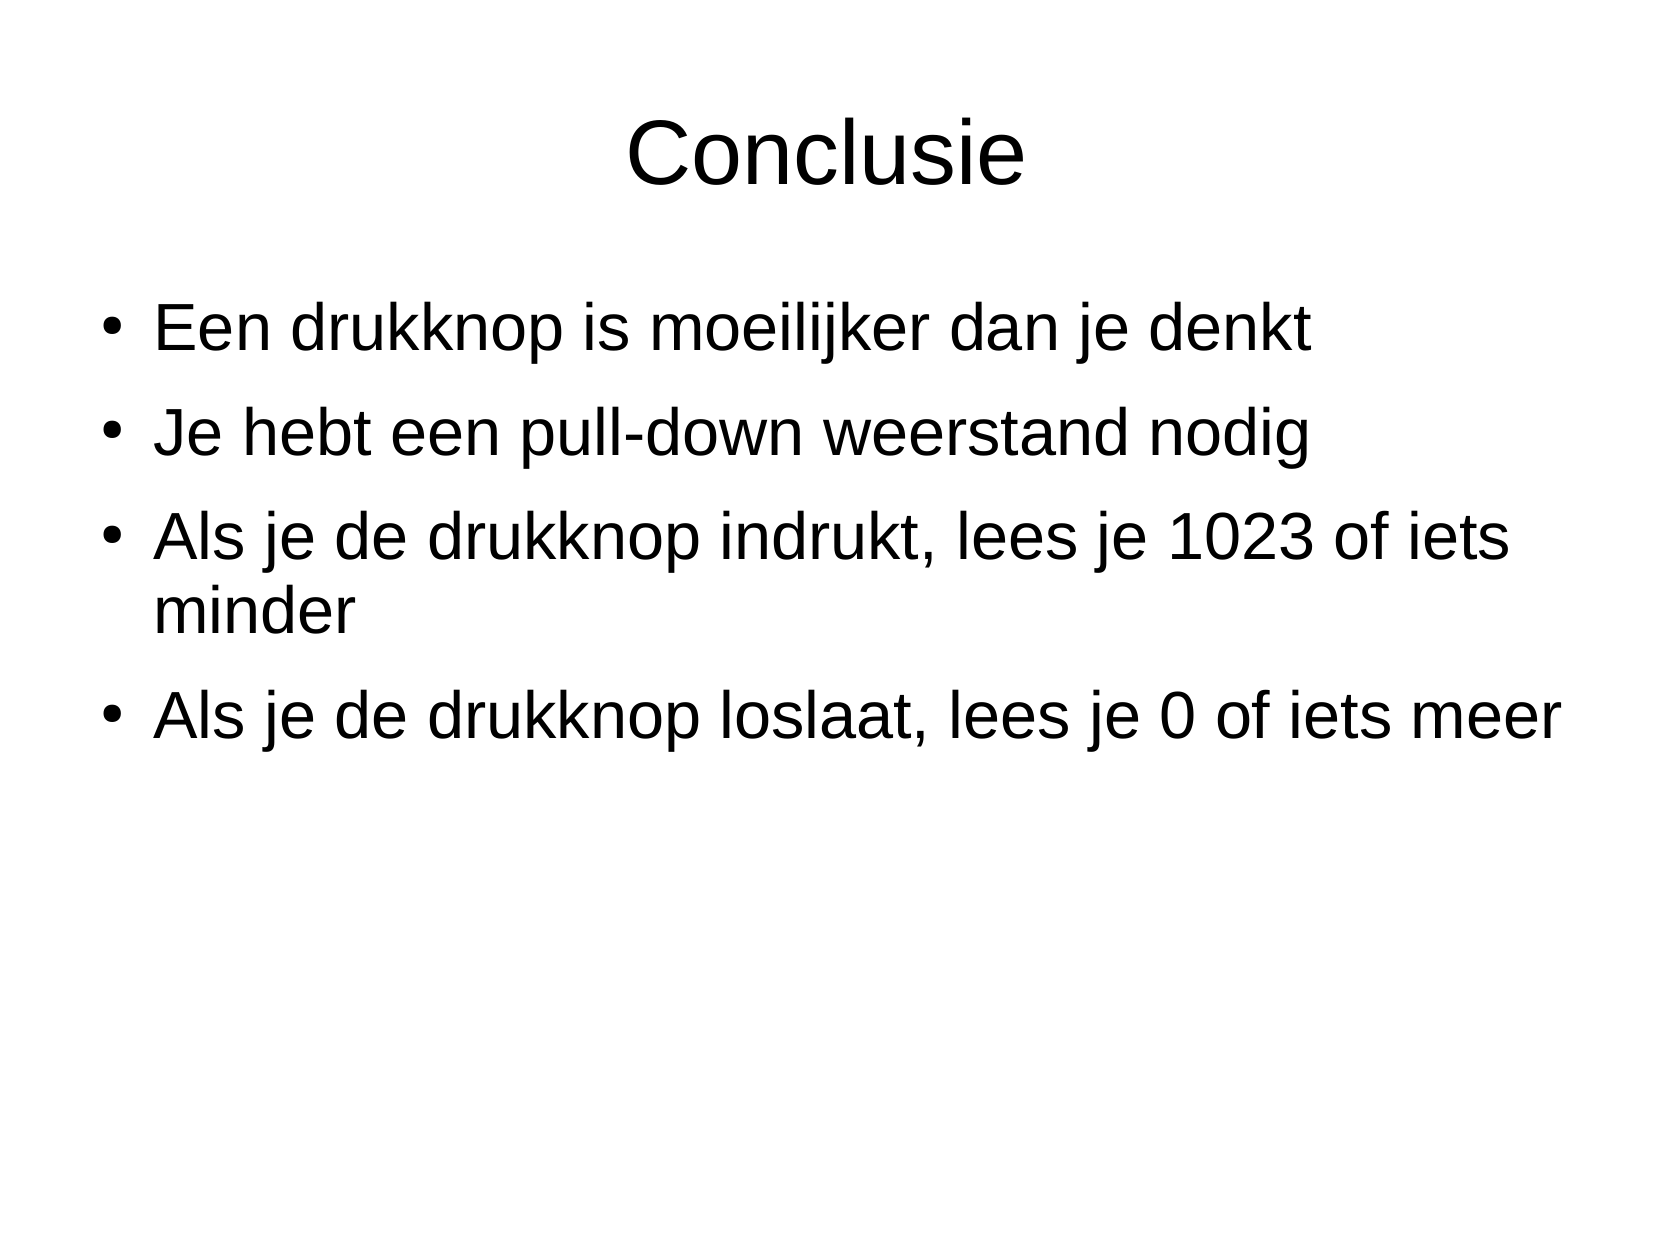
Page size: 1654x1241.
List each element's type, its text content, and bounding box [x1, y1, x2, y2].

title Conclusie [82, 49, 1571, 257]
list Een drukknop is moeilijker dan je denkt Je hebt een pull-down weerstand nodig Als je de drukknop indrukt, lees je 1023 of iets minder Als je de drukknop loslaat, lees je 0 of iets meer [82, 290, 1571, 1010]
